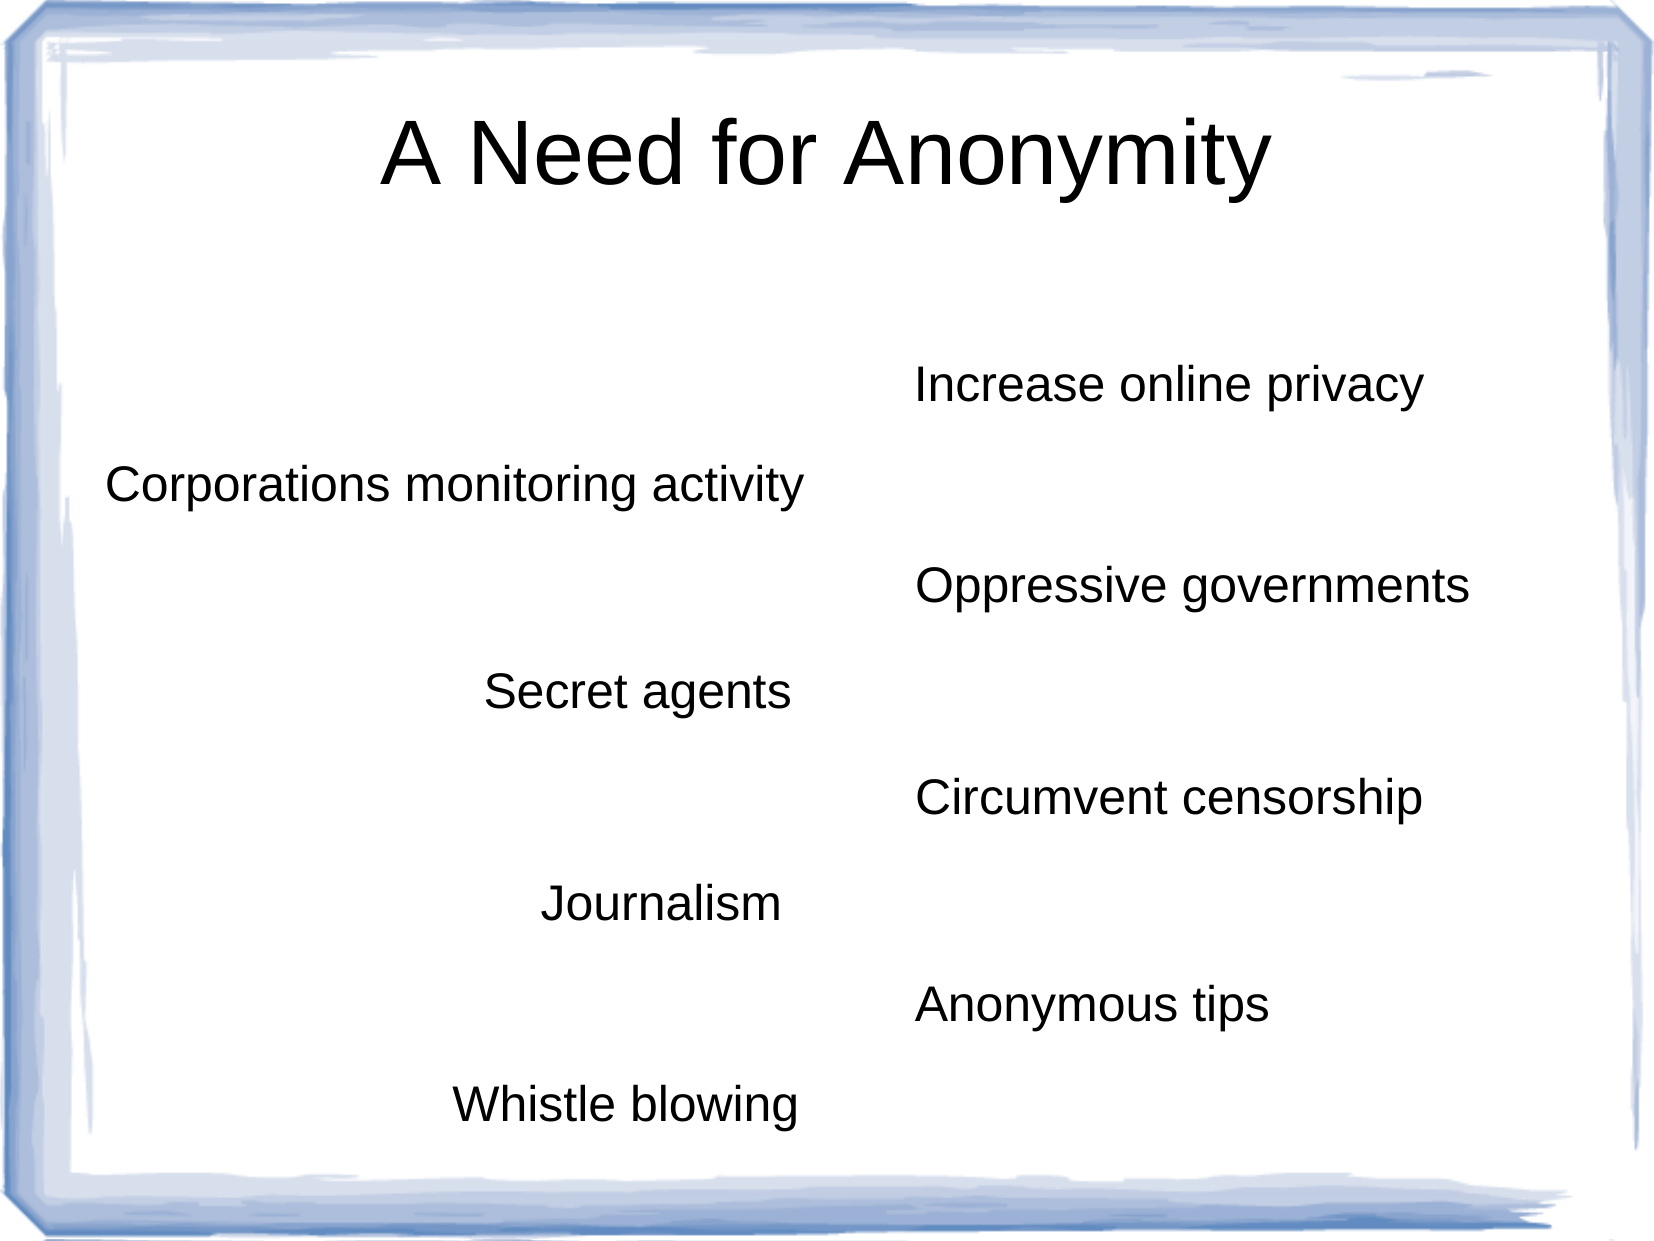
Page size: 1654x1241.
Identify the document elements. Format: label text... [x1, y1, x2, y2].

text_box Corporations monitoring activity [70, 437, 839, 532]
text_box Secret agents [437, 649, 839, 733]
title A Need for Anonymity [82, 49, 1571, 257]
text_box Whistle blowing [425, 1062, 827, 1146]
text_box Journalism [507, 862, 815, 945]
picture [0, 0, 1654, 1241]
text_box Circumvent censorship [897, 755, 1441, 839]
text_box Oppressive governments [885, 543, 1501, 626]
text_box Anonymous tips [885, 968, 1300, 1040]
subtitle Increase online privacy [874, 342, 1465, 426]
